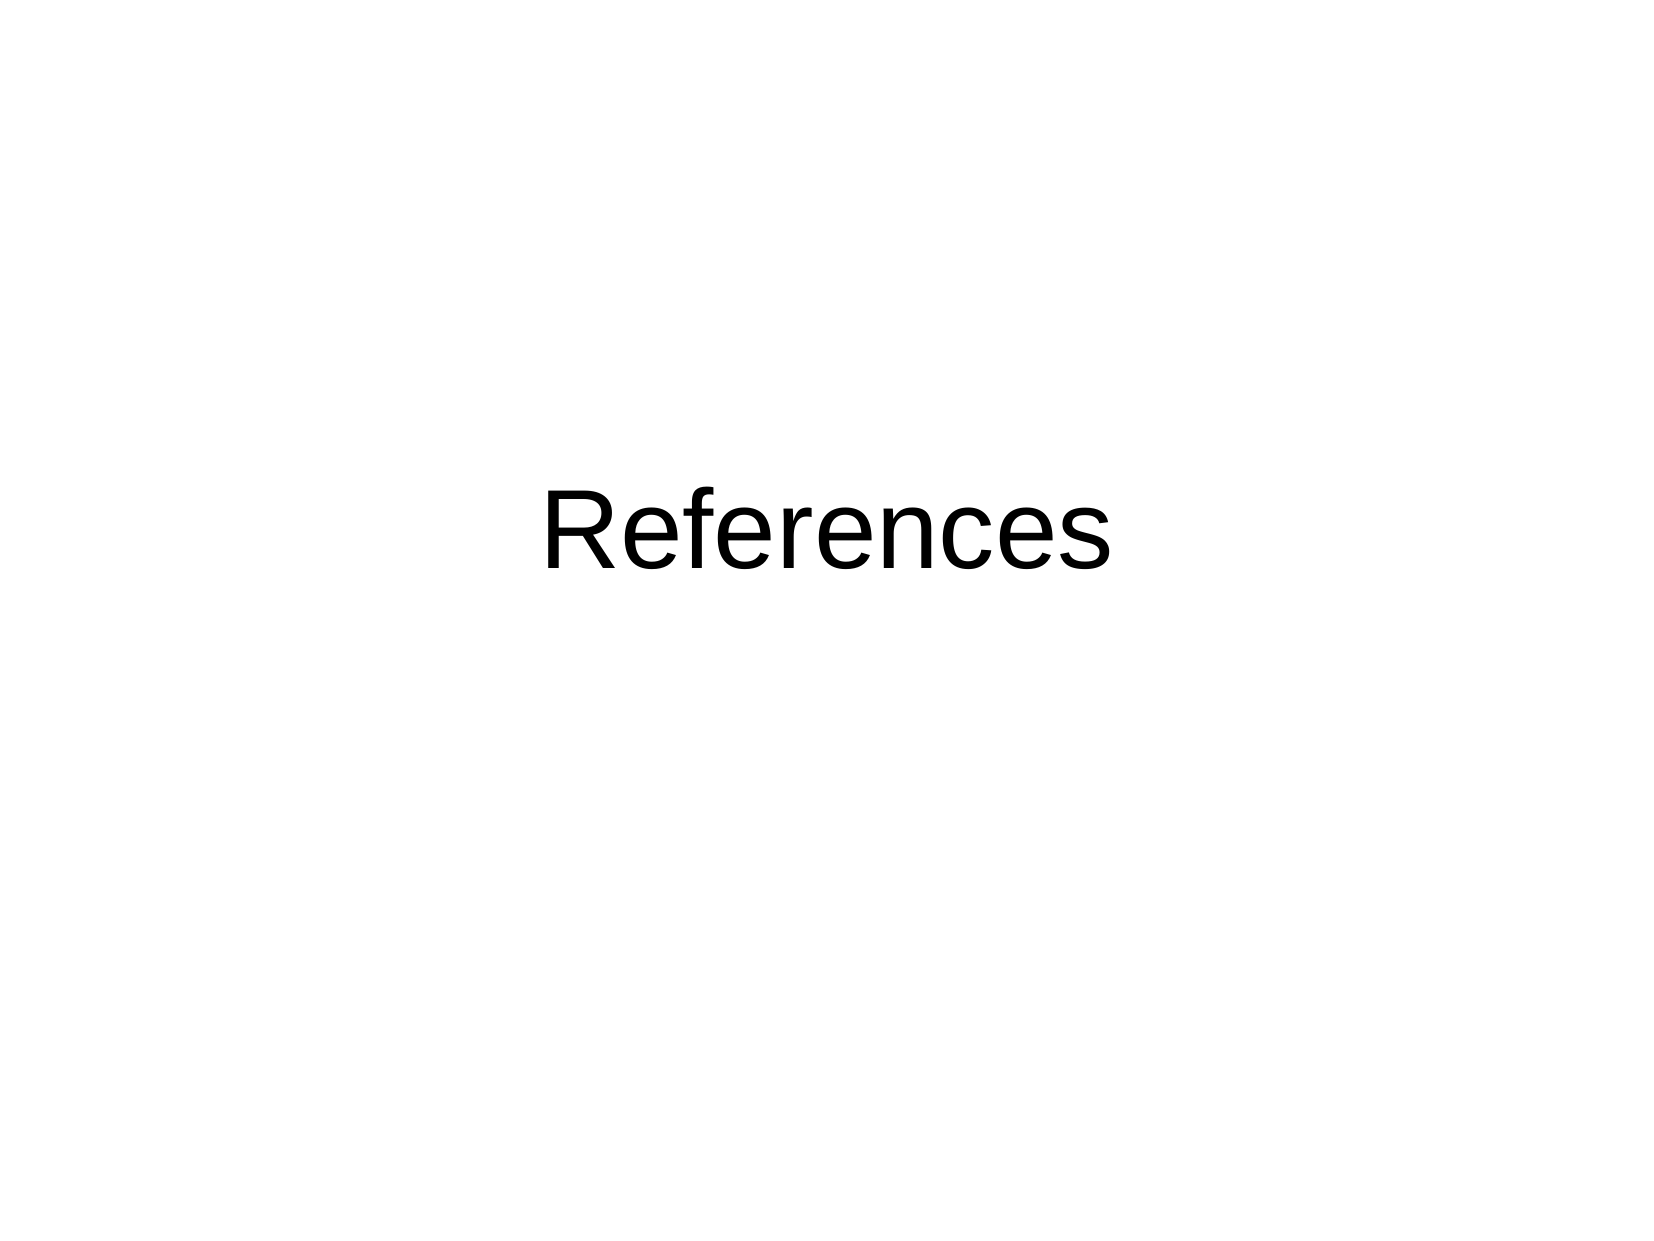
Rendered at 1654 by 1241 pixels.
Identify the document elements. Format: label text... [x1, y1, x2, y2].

subtitle References [82, 49, 1571, 1010]
